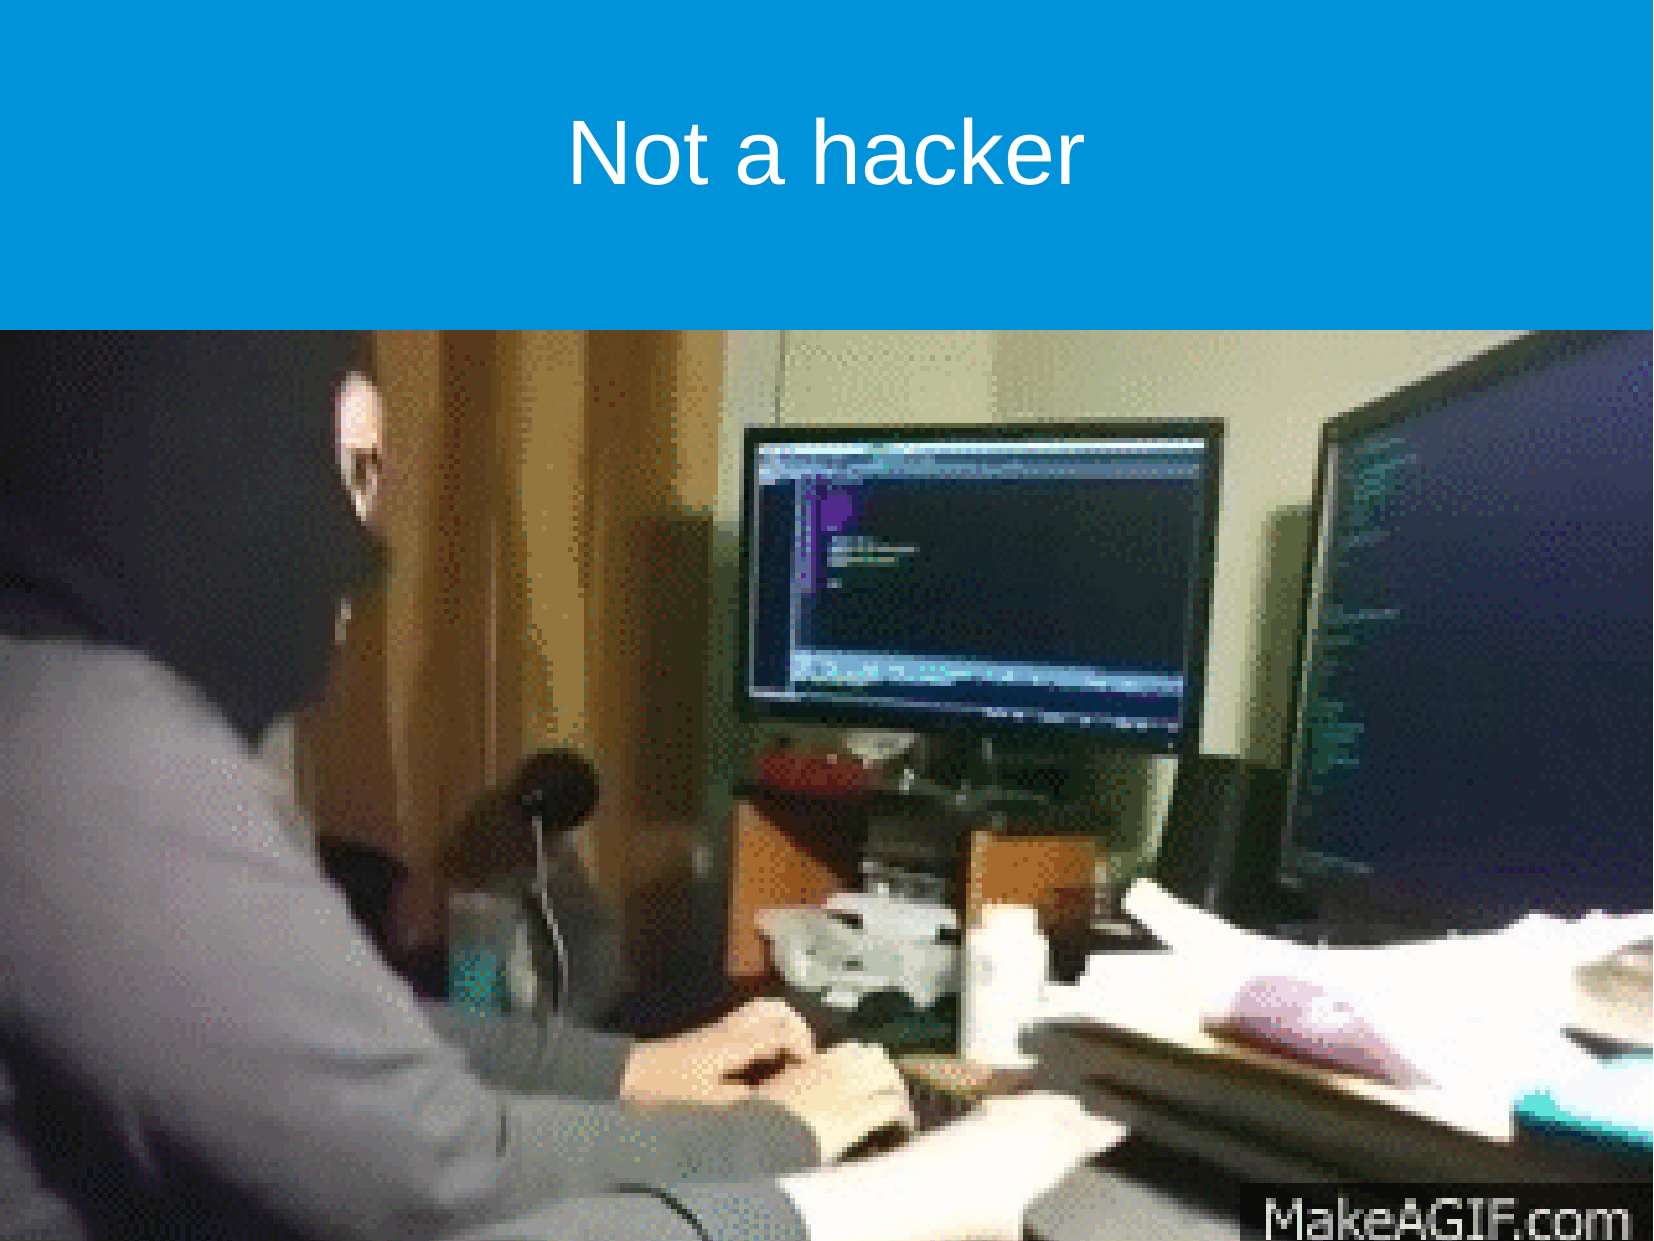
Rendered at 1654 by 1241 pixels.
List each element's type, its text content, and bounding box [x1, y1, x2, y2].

picture [0, 331, 1653, 1241]
title Not a hacker [82, 49, 1571, 257]
